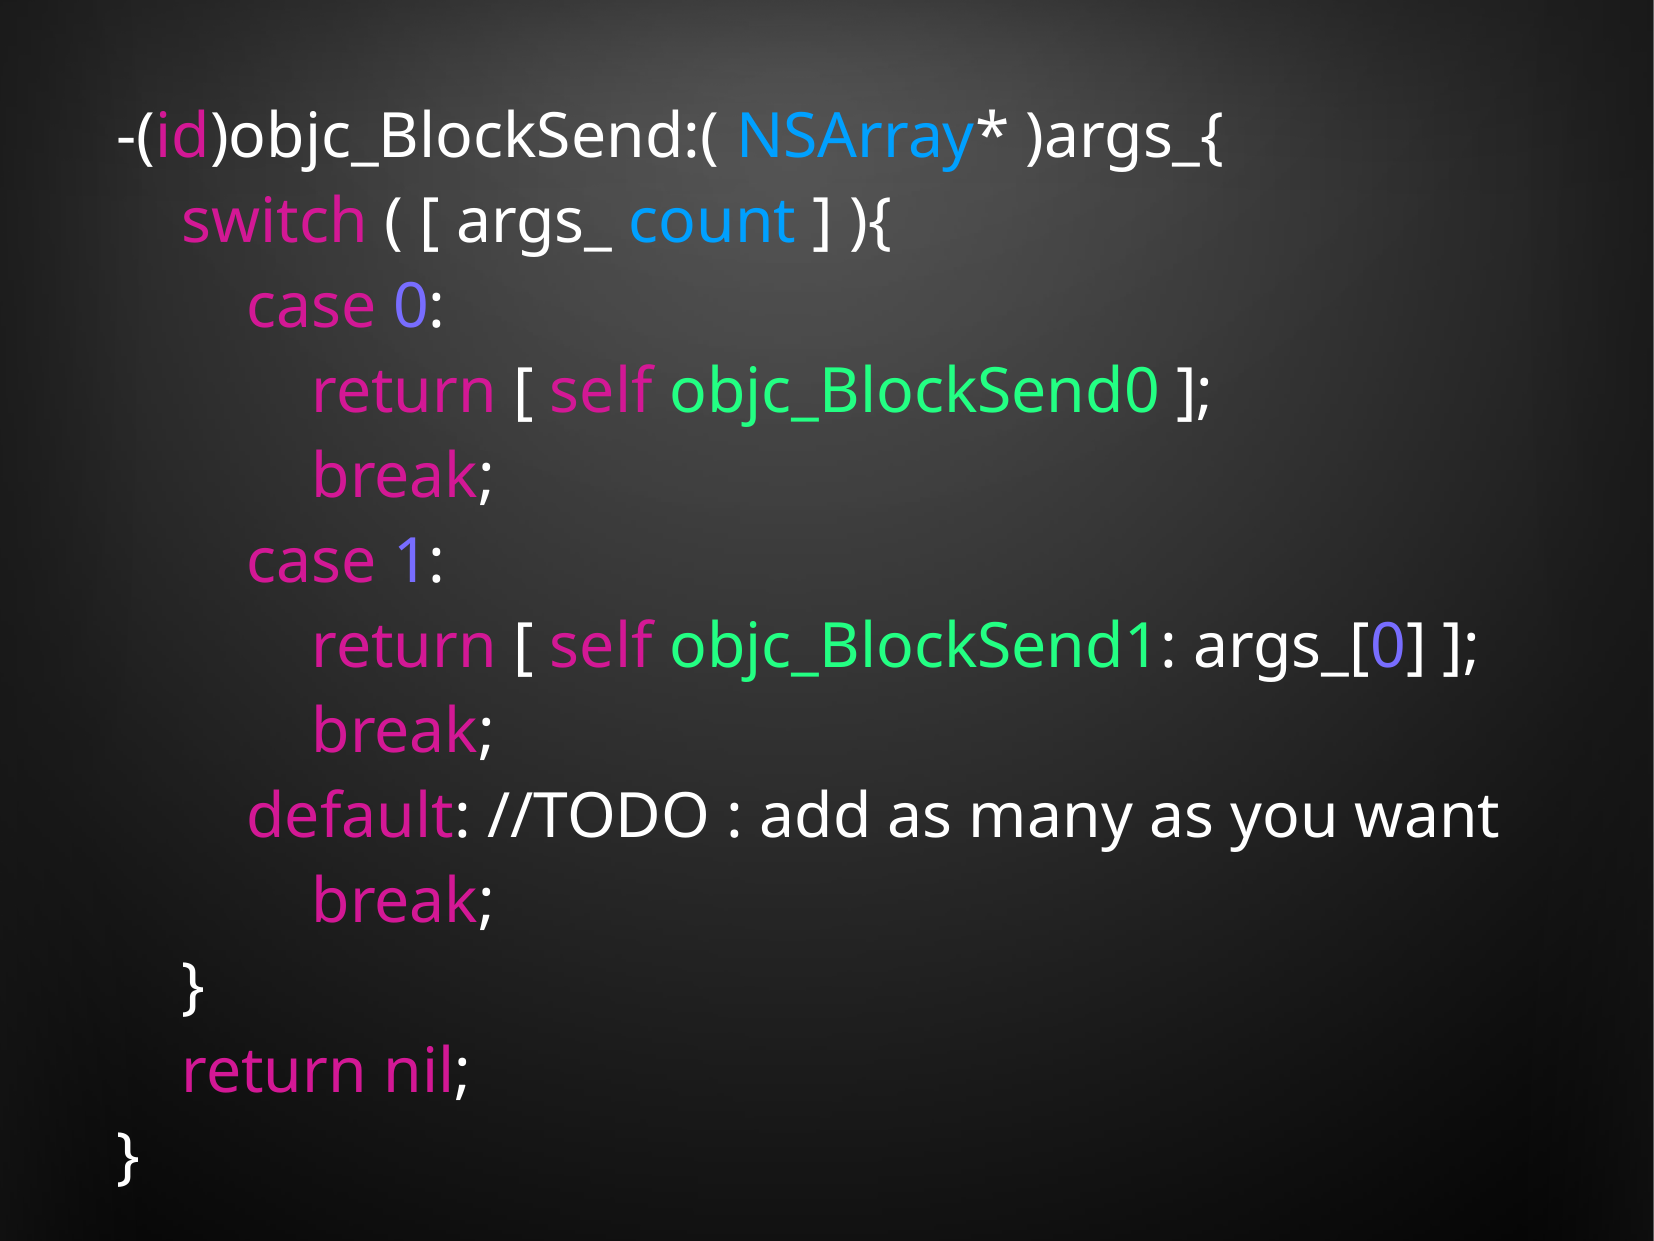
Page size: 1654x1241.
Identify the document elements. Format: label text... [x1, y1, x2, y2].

picture [0, 0, 1654, 1241]
text_box -(id)objc_BlockSend:( NSArray* )args_{ switch ( [ args_ count ] ){ case 0: return [ self objc_BlockSend0 ]; break; case 1: return [ self objc_BlockSend1: args_[0] ]; break; default: //TODO : add as many as you want break; } return nil; } [101, 83, 1619, 1217]
